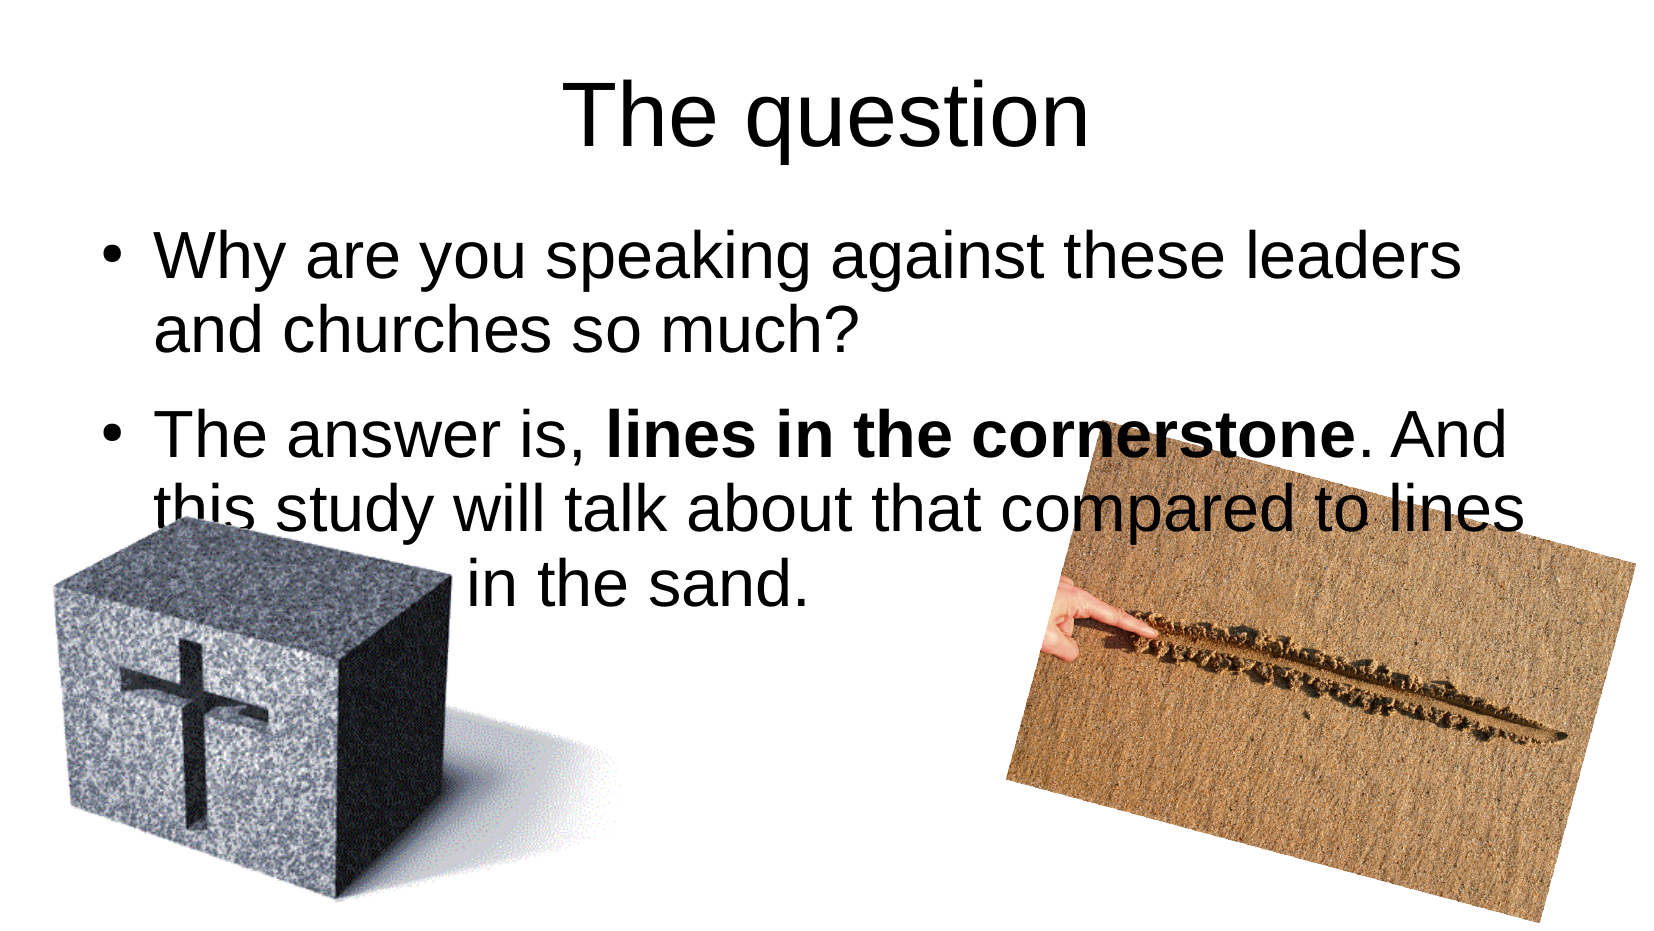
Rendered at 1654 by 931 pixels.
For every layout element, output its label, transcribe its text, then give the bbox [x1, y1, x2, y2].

picture [37, 502, 706, 916]
picture [1005, 546, 1636, 923]
list Why are you speaking against these leaders and churches so much? The answer is, lines in the cornerstone. And this study will talk about that compared to lines in the sand. [82, 217, 1571, 758]
title The question [82, 37, 1571, 193]
